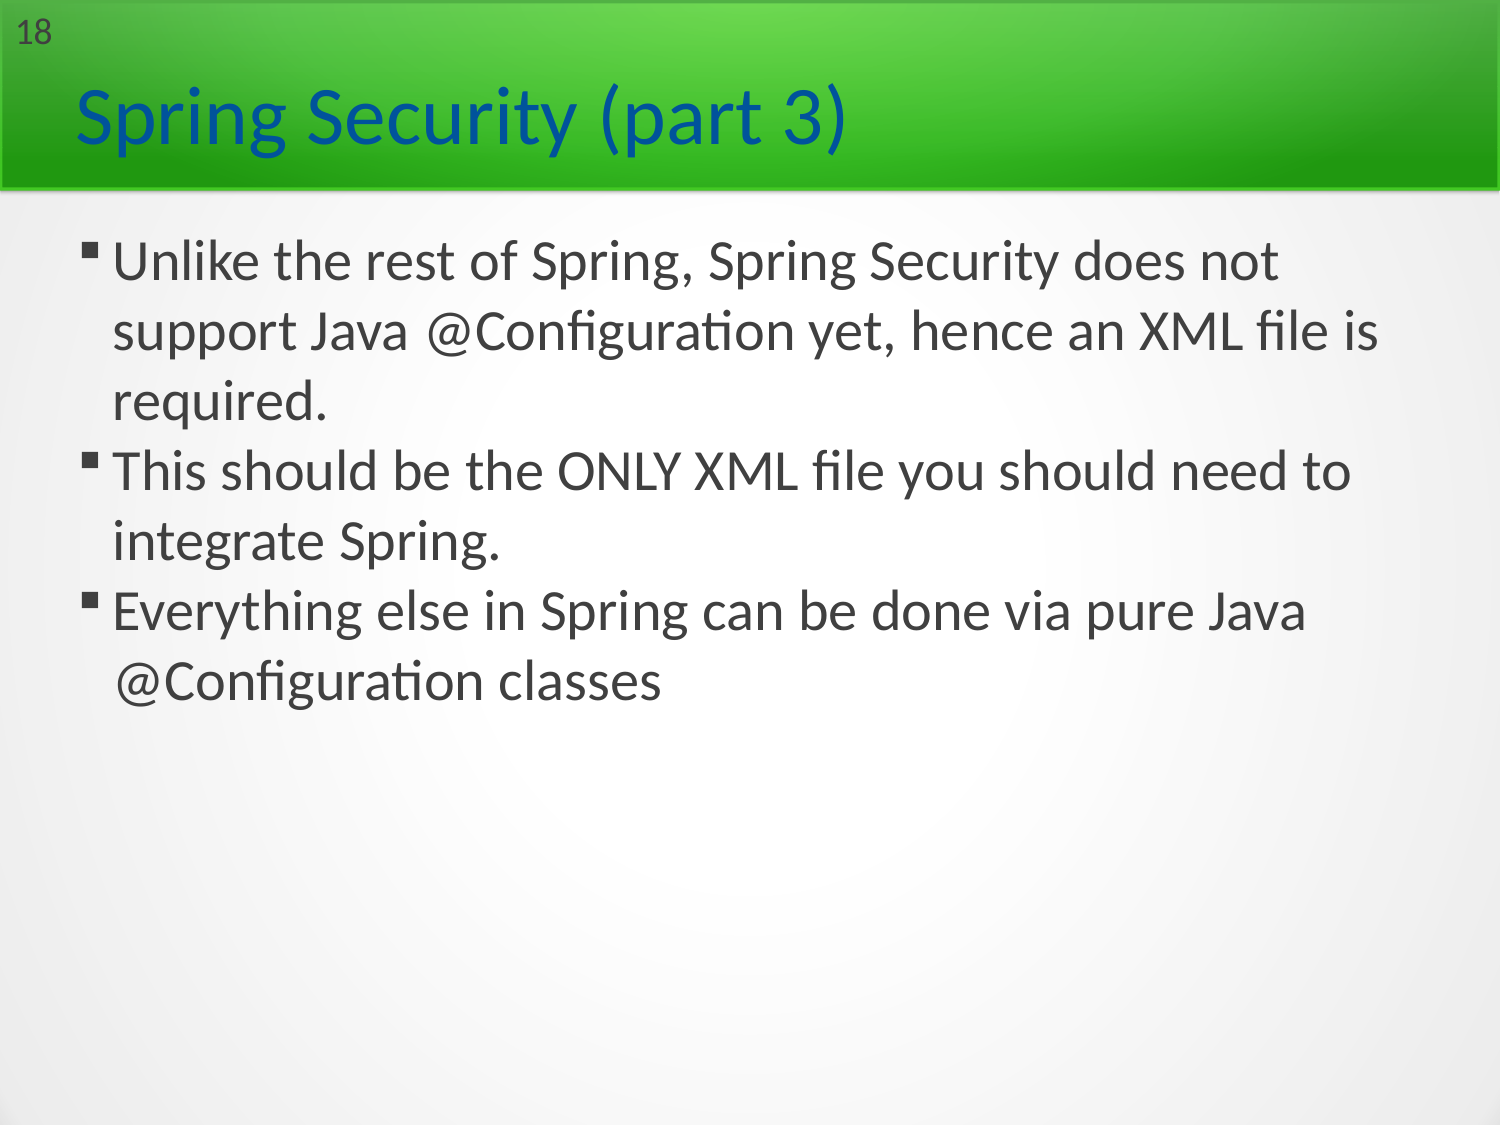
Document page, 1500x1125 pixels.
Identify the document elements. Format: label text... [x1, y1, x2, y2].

text_box Unlike the rest of Spring, Spring Security does not support Java @Configuration yet, hence an XML file is required. This should be the ONLY XML file you should need to integrate Spring. Everything else in Spring can be done via pure Java @Configuration classes [74, 219, 1427, 1024]
text_box <number> [0, 0, 1500, 1125]
